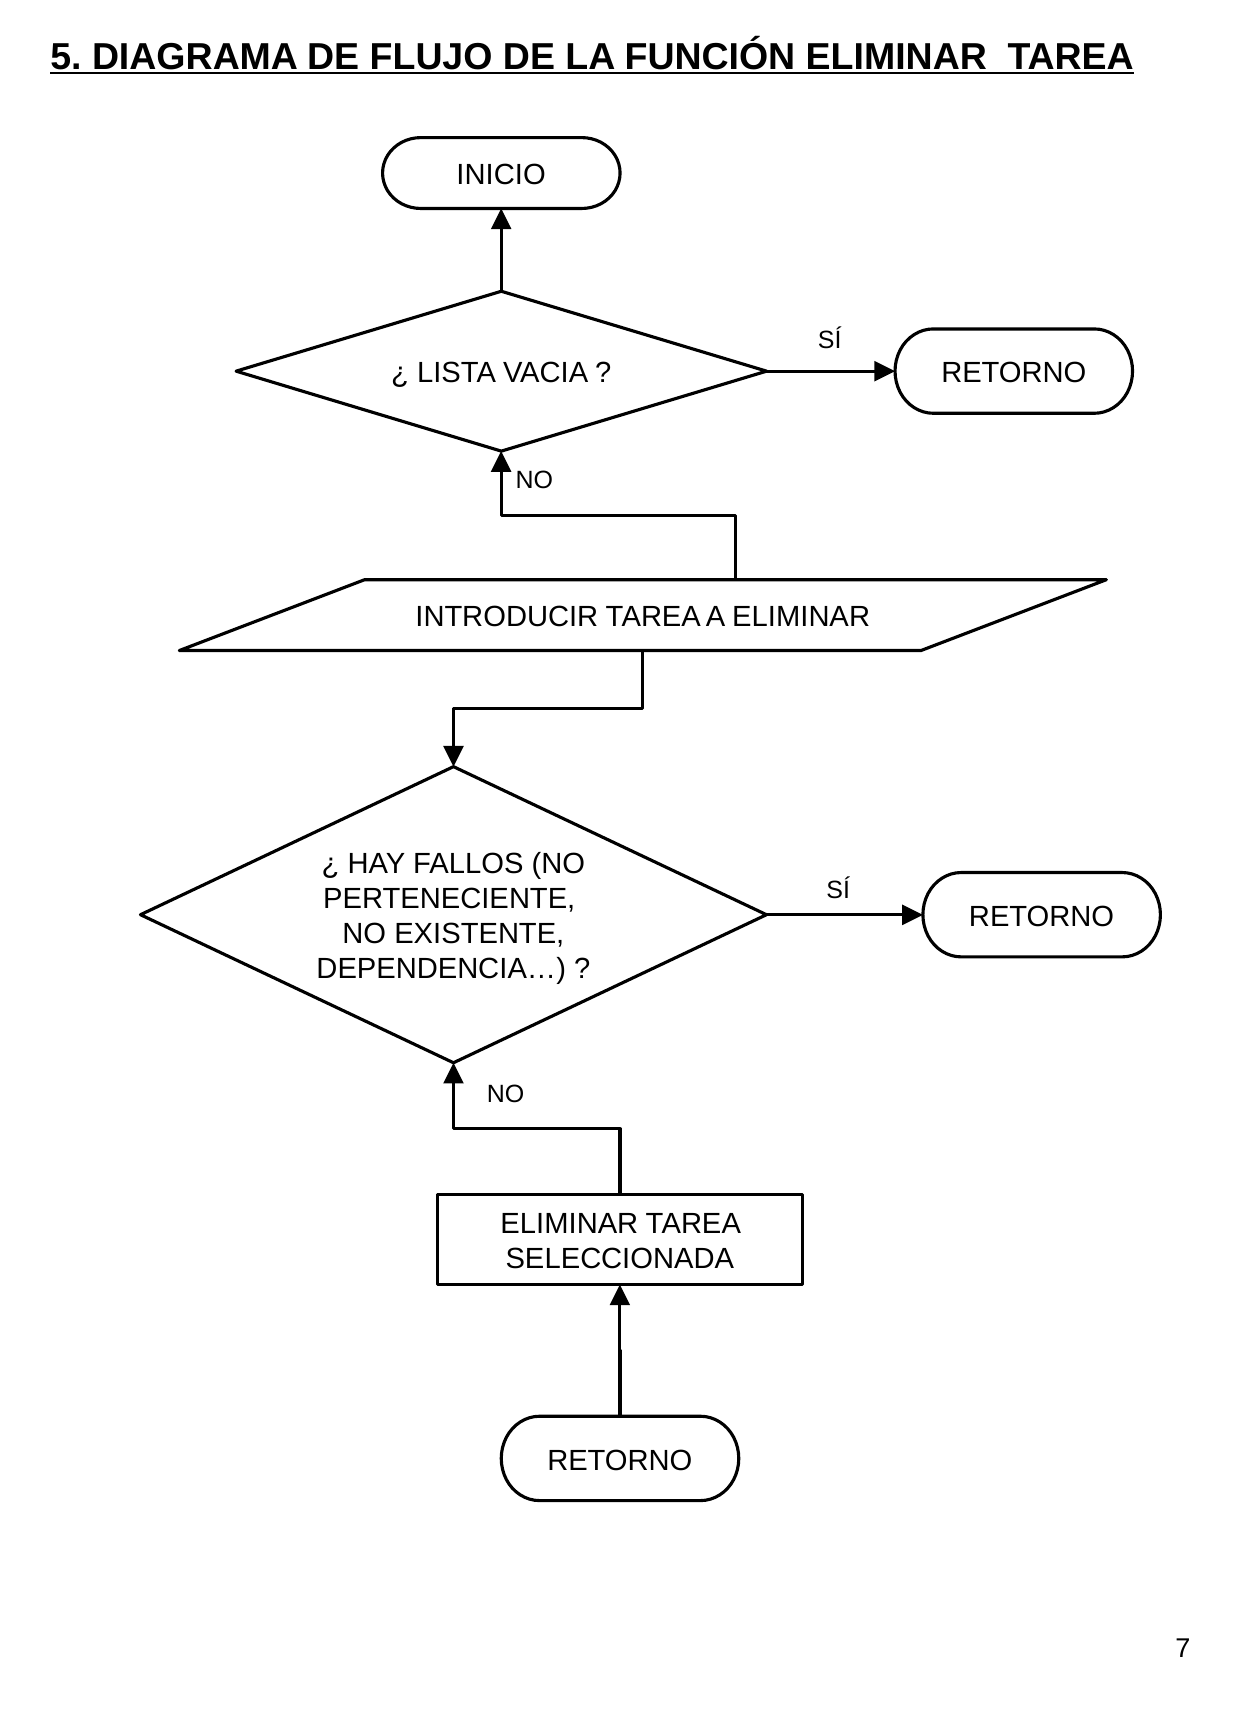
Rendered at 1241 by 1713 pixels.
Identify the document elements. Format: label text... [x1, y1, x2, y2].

slide_number 7 [1160, 1581, 1235, 1713]
text_box ELIMINAR TAREA SELECCIONADA [437, 1194, 803, 1285]
text_box INICIO [382, 137, 621, 209]
text_box ¿ LISTA VACIA ? [236, 291, 766, 451]
text_box INTRODUCIR TAREA A ELIMINAR [179, 579, 1107, 651]
text_box SÍ [802, 308, 1015, 396]
text_box 5. DIAGRAMA DE FLUJO DE LA FUNCIÓN ELIMINAR_TAREA [35, 17, 1161, 85]
text_box RETORNO [501, 1416, 739, 1501]
text_box NO [471, 1062, 583, 1162]
text_box RETORNO [935, 872, 1161, 957]
text_box RETORNO [902, 328, 1133, 414]
text_box ¿ HAY FALLOS (NO PERTENECIENTE, NO EXISTENTE, DEPENDENCIA…) ? [140, 766, 766, 1063]
text_box NO [500, 448, 596, 565]
text_box SÍ [811, 859, 978, 946]
